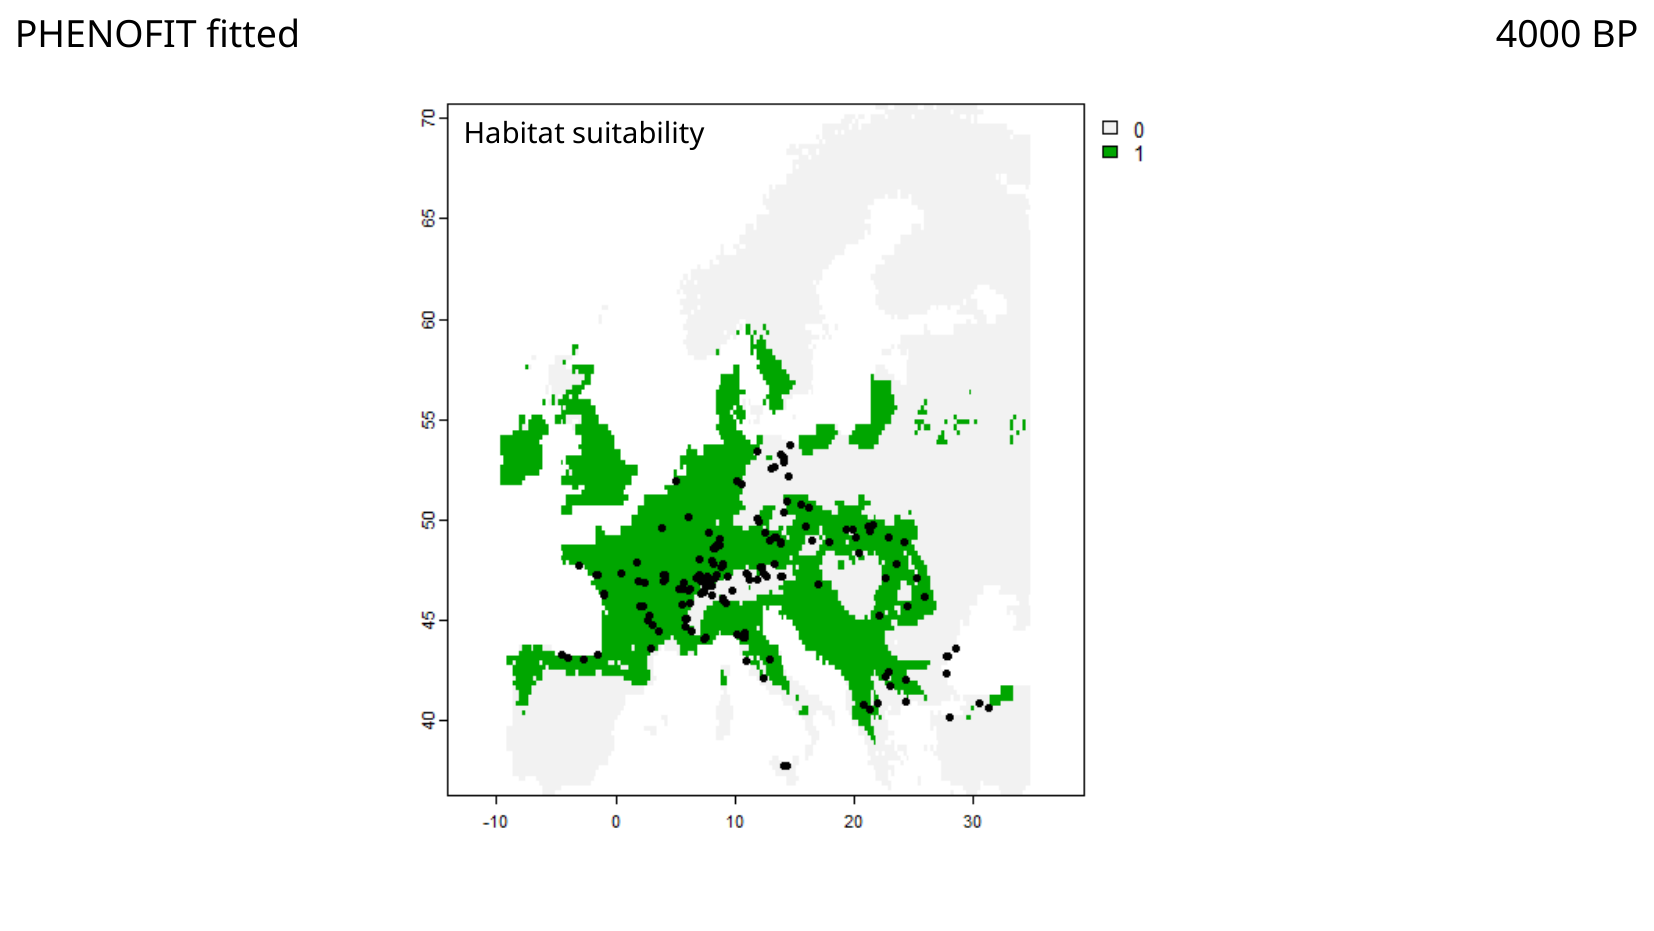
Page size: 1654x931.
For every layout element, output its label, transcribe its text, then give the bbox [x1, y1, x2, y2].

text_box PHENOFIT fitted [0, 0, 826, 66]
text_box Habitat suitability [448, 105, 1069, 163]
text_box 4000 BP [826, 0, 1654, 66]
picture [355, 41, 1298, 889]
